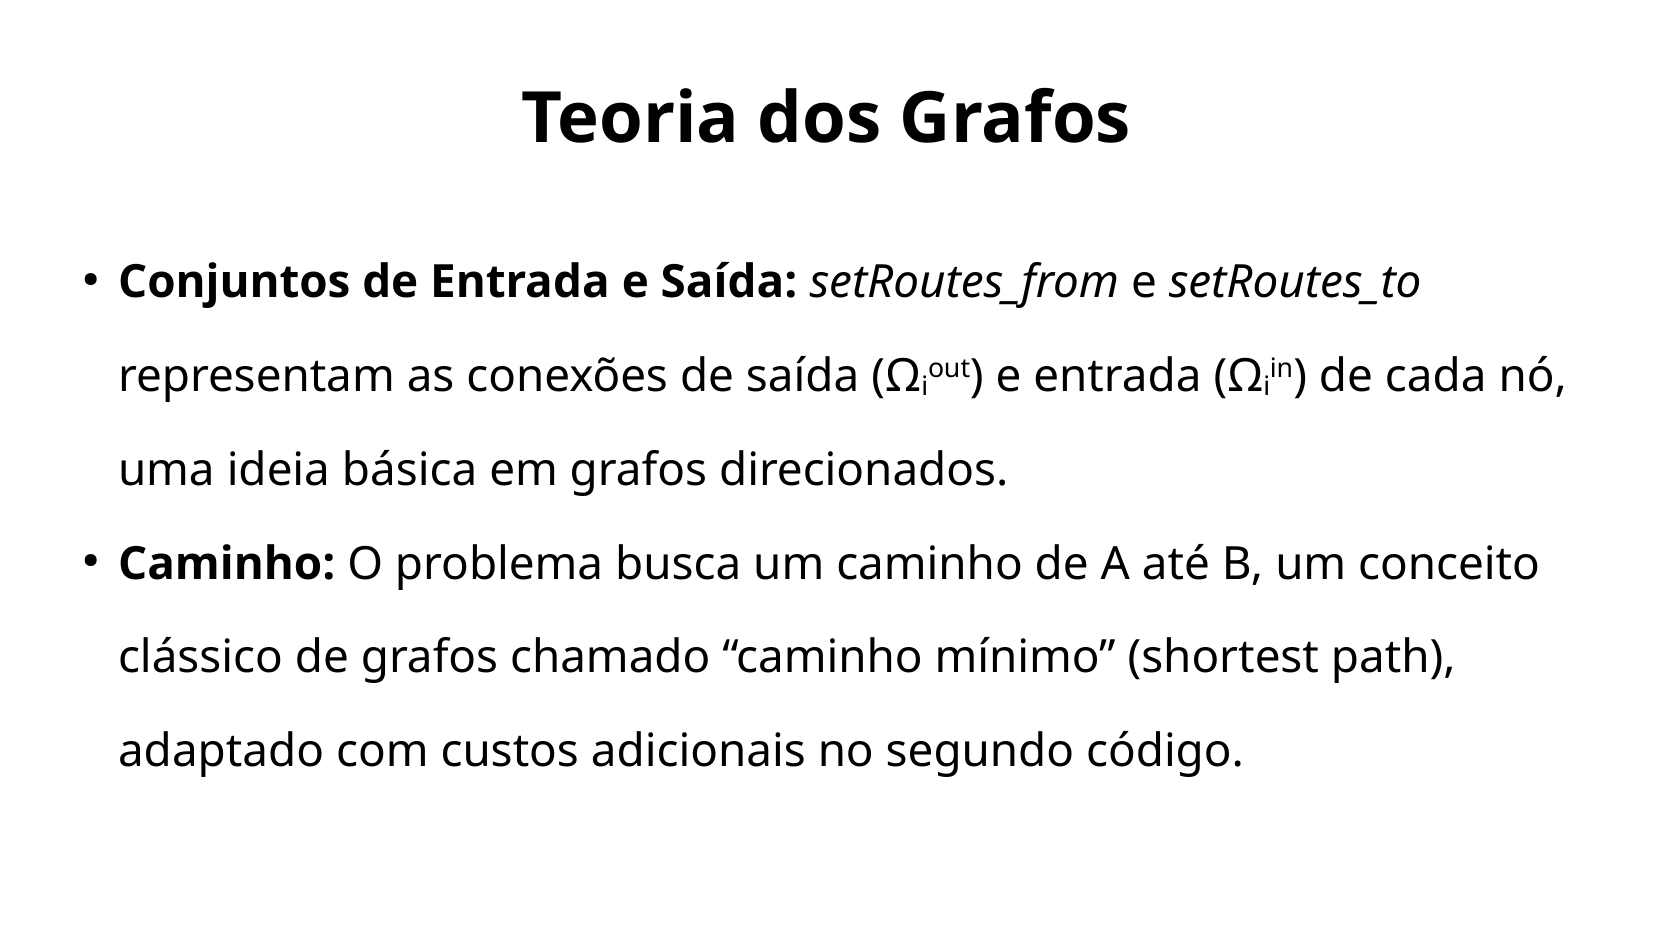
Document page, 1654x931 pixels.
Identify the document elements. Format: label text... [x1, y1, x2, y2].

subtitle Conjuntos de Entrada e Saída: setRoutes_from e setRoutes_to representam as conexões de saída (Ωiout) e entrada (Ωiin) de cada nó, uma ideia básica em grafos direcionados. Caminho: O problema busca um caminho de A até B, um conceito clássico de grafos chamado “caminho mínimo” (shortest path), adaptado com custos adicionais no segundo código. [82, 217, 1571, 758]
title Teoria dos Grafos [82, 37, 1571, 193]
